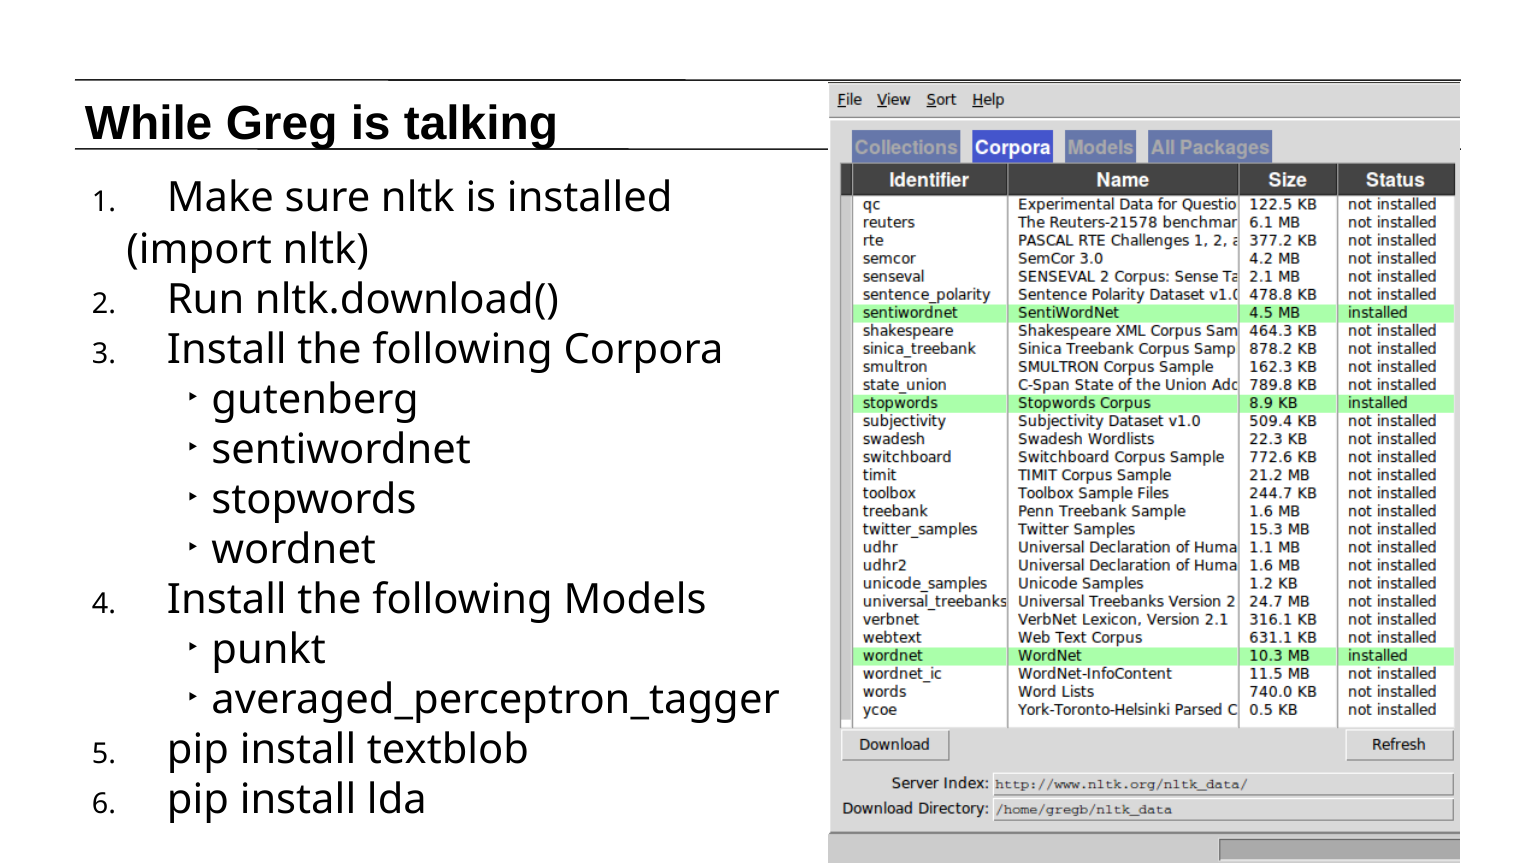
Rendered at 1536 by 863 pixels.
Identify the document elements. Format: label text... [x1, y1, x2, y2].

picture [828, 82, 1460, 863]
list Make sure nltk is installed (import nltk) Run nltk.download() Install the following Corpora gutenberg sentiwordnet stopwords wordnet Install the following Models punkt averaged_perceptron_tagger pip install textblob pip install lda [76, 161, 828, 823]
title While Greg is talking [76, 82, 828, 161]
